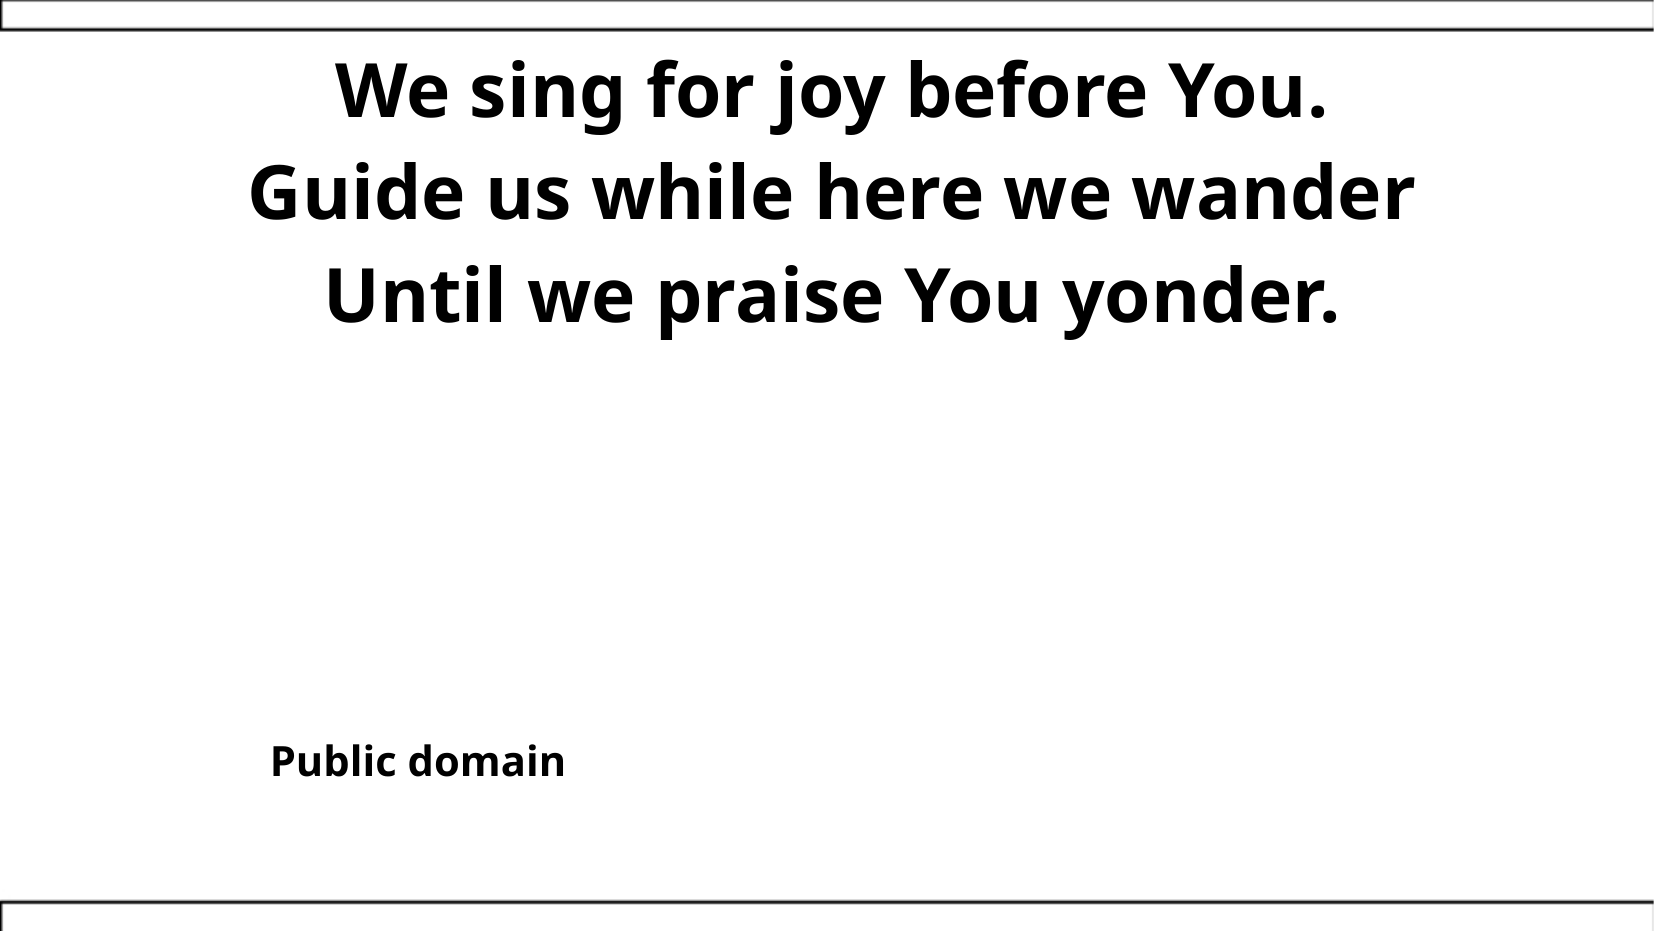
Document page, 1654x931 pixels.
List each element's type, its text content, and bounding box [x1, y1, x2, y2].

picture [0, 0, 1654, 931]
text_box We sing for joy before You. Guide us while here we wander Until we praise You yonder. Public domain [105, 30, 1561, 778]
